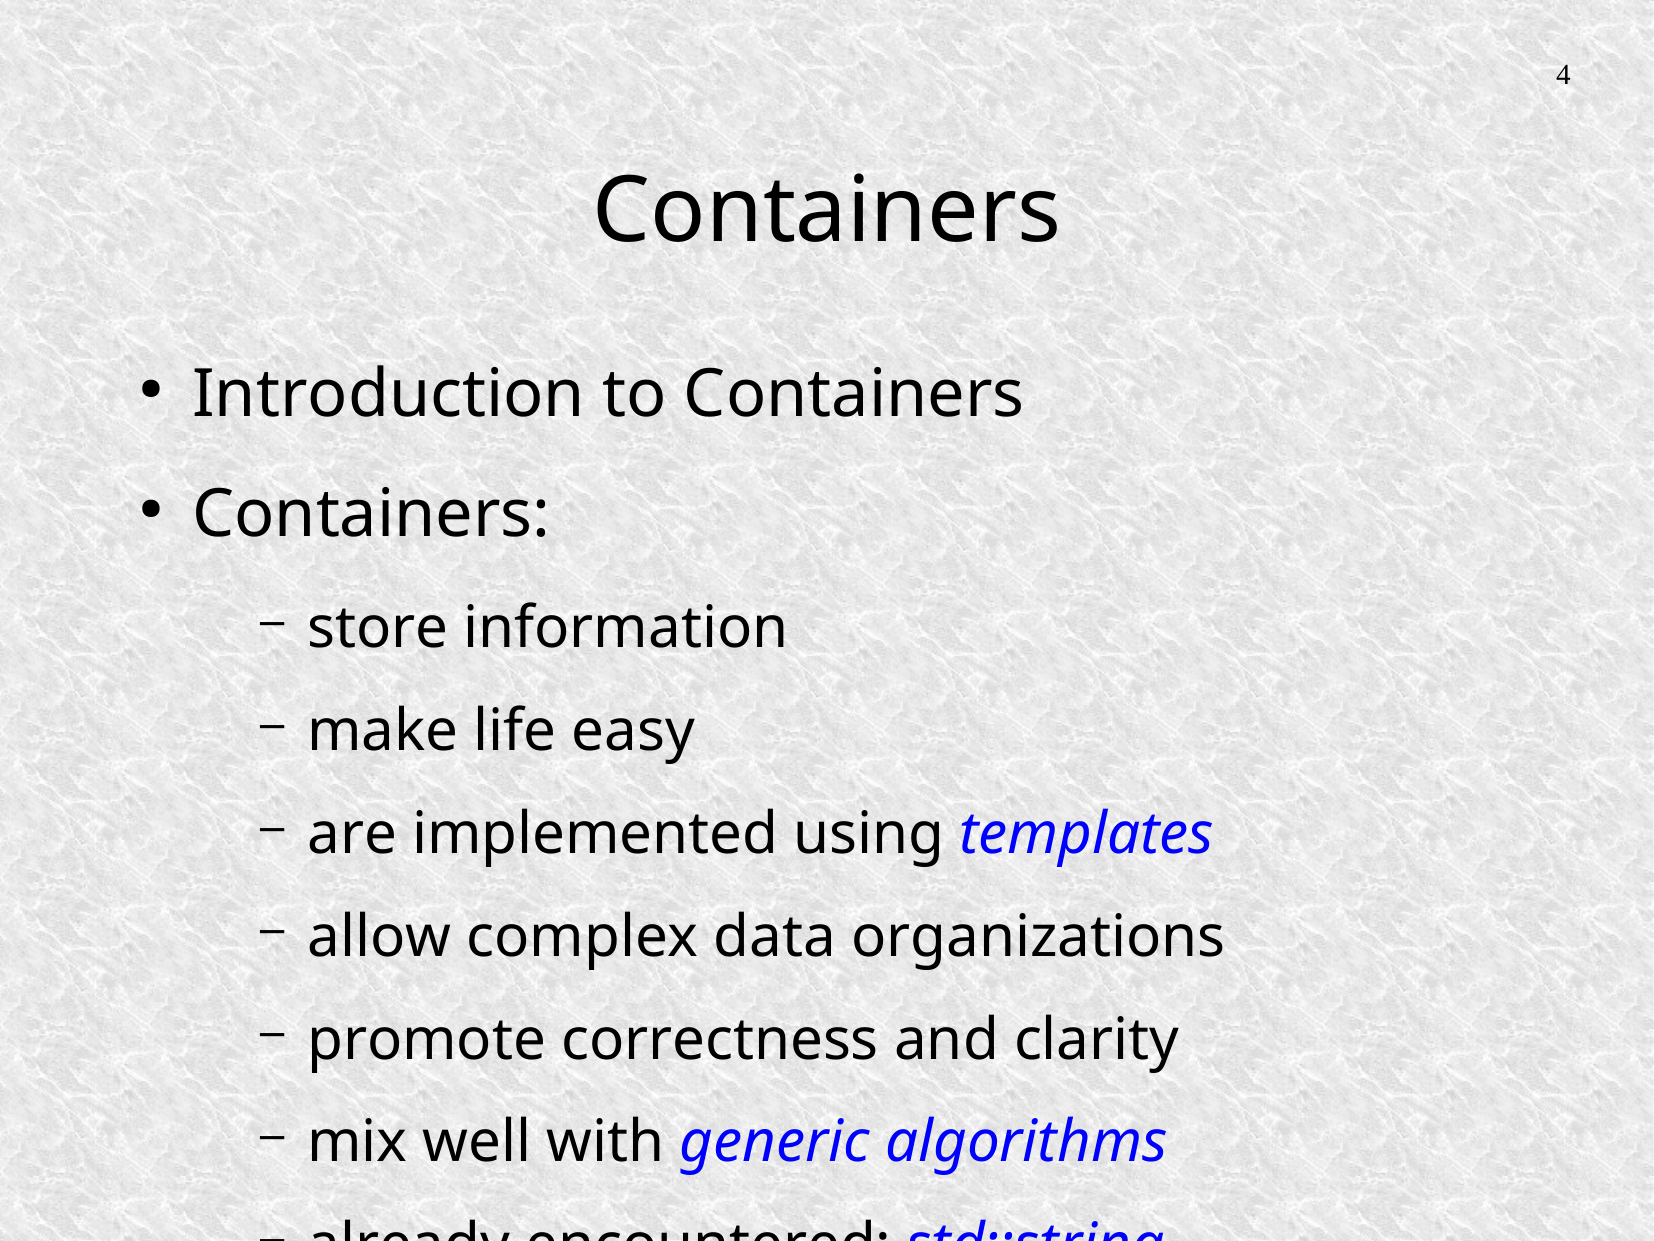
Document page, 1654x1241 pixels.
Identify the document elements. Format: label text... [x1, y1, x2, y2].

picture [454, 1236, 468, 1241]
picture [0, 0, 1654, 1241]
picture [1111, 1237, 1122, 1241]
picture [569, 1237, 584, 1241]
picture [760, 1236, 774, 1241]
picture [850, 1236, 864, 1241]
title Containers [121, 102, 1534, 311]
list Introduction to Containers Containers: store information make life easy are implemented using templates allow complex data organizations promote correctness and clarity mix well with generic algorithms already encountered: std::string. [121, 344, 1534, 1200]
picture [535, 1236, 549, 1241]
picture [389, 1236, 403, 1241]
picture [1143, 1236, 1155, 1241]
picture [817, 1236, 831, 1241]
picture [704, 1237, 719, 1241]
picture [632, 1236, 647, 1241]
picture [963, 1236, 975, 1241]
